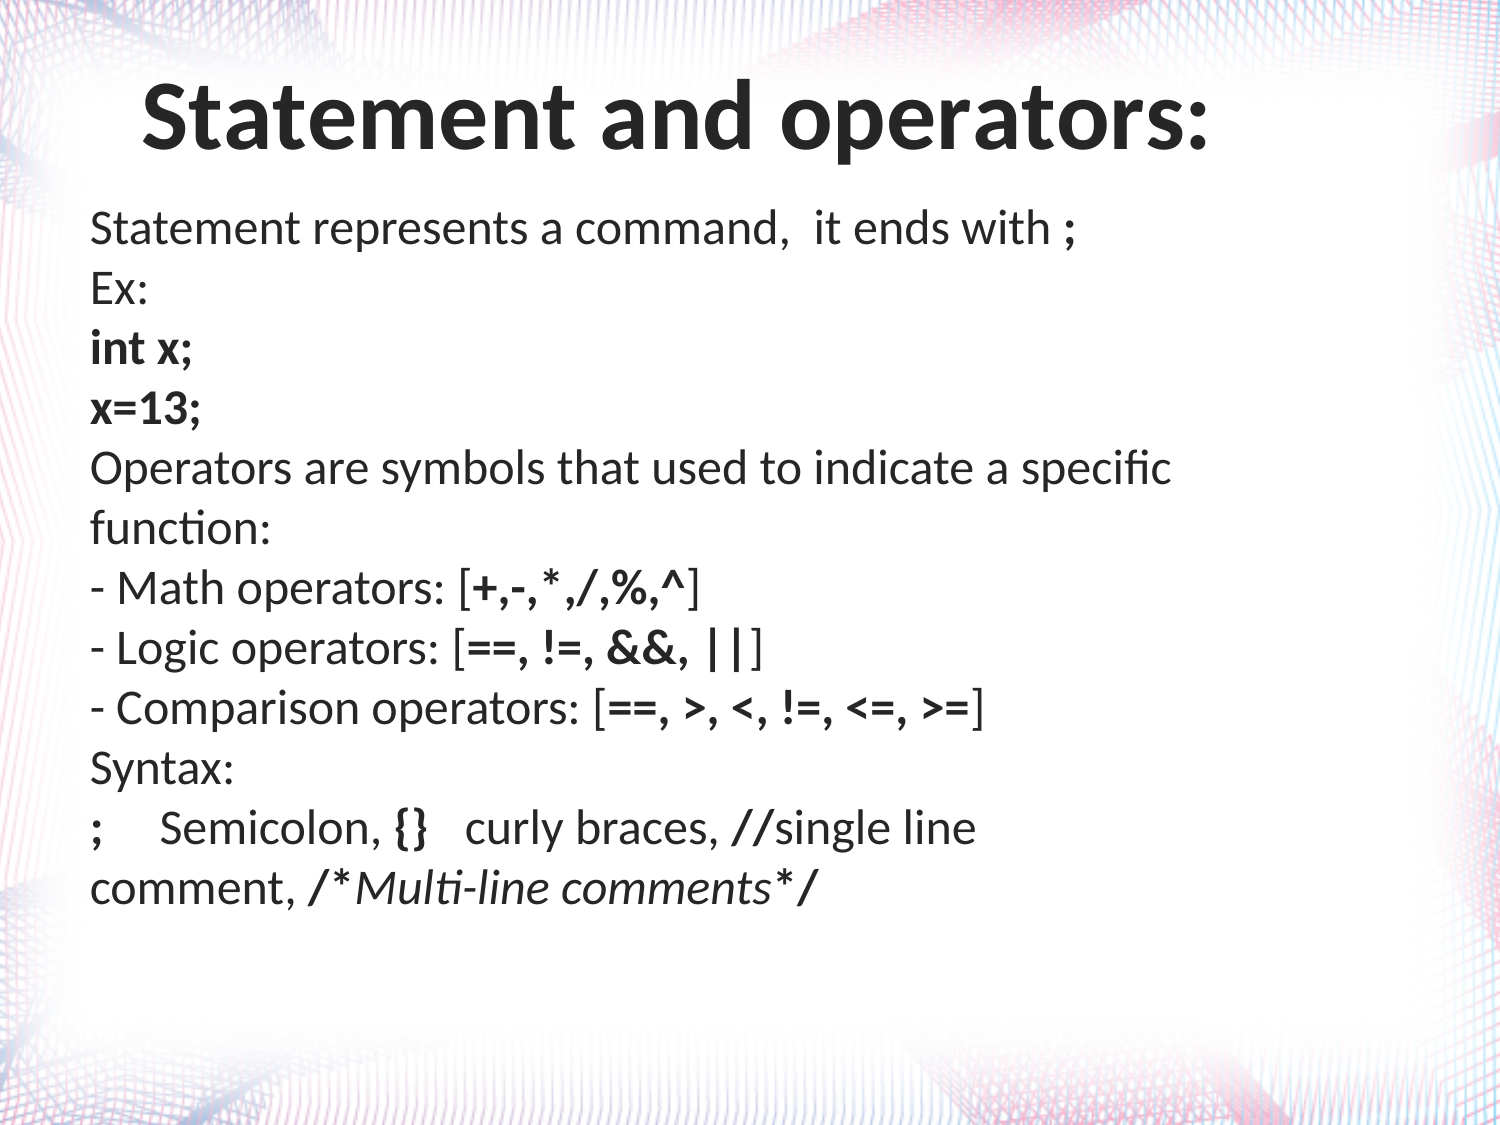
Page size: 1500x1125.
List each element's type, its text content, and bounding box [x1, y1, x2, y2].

title Statement and operators: [58, 50, 1297, 188]
picture [0, 0, 1500, 1125]
text_box Statement represents a command, it ends with ; Ex: int x; x=13; Operators are symbols that used to indicate a specific function: - Math operators: [+,-,*,/,%,^] - Logic operators: [==, !=, &&, ||] - Comparison operators: [==, >, <, !=, <=, >=] Syntax: ; Semicolon, {} curly braces, //single line comment, /*Multi-line comments*/ [74, 188, 1261, 925]
